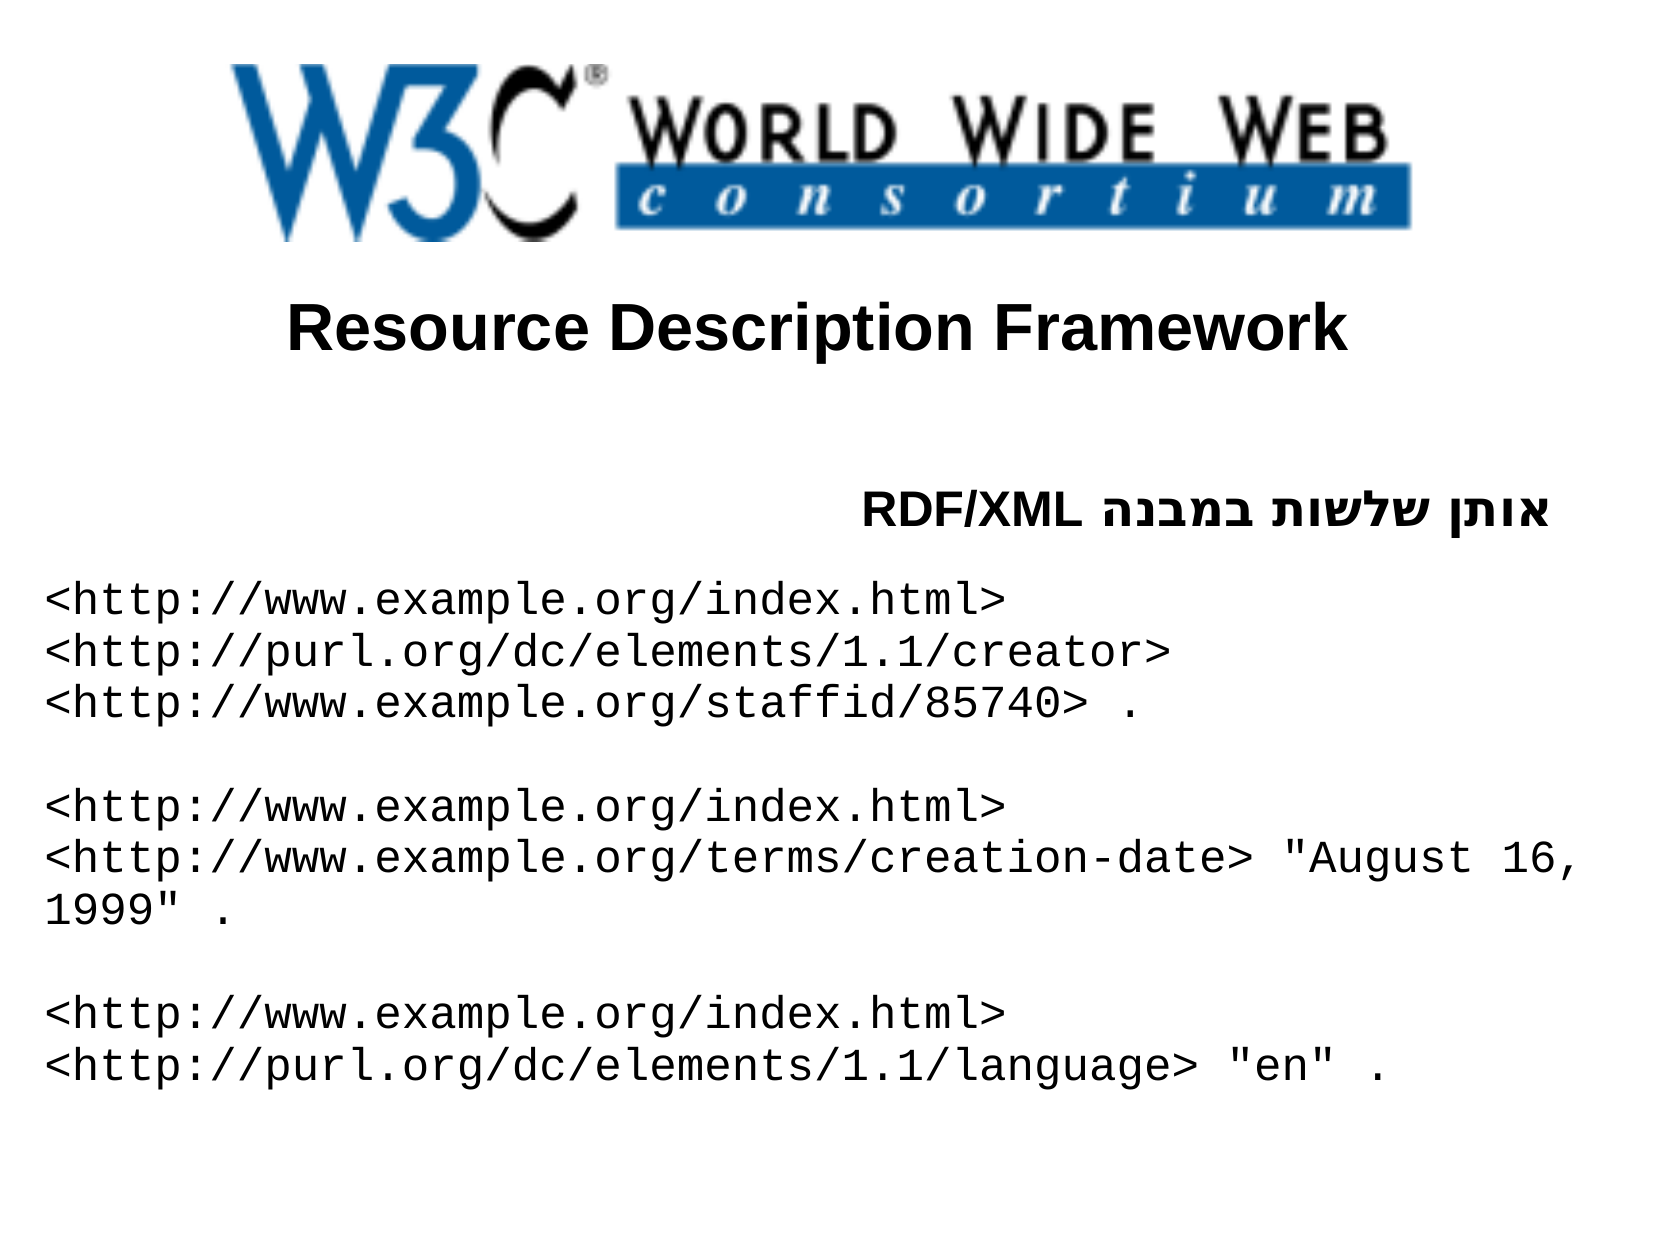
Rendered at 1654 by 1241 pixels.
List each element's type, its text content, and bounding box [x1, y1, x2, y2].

text_box <http://www.example.org/index.html> <http://purl.org/dc/elements/1.1/creator> <http://www.example.org/staffid/85740> . <http://www.example.org/index.html> <http://www.example.org/terms/creation-date> "August 16, 1999" . <http://www.example.org/index.html> <http://purl.org/dc/elements/1.1/language> "en" . [29, 568, 1625, 1153]
list Resource Description Framework אותן שלשות במבנה RDF/XML [82, 290, 1571, 568]
picture [217, 64, 1428, 242]
